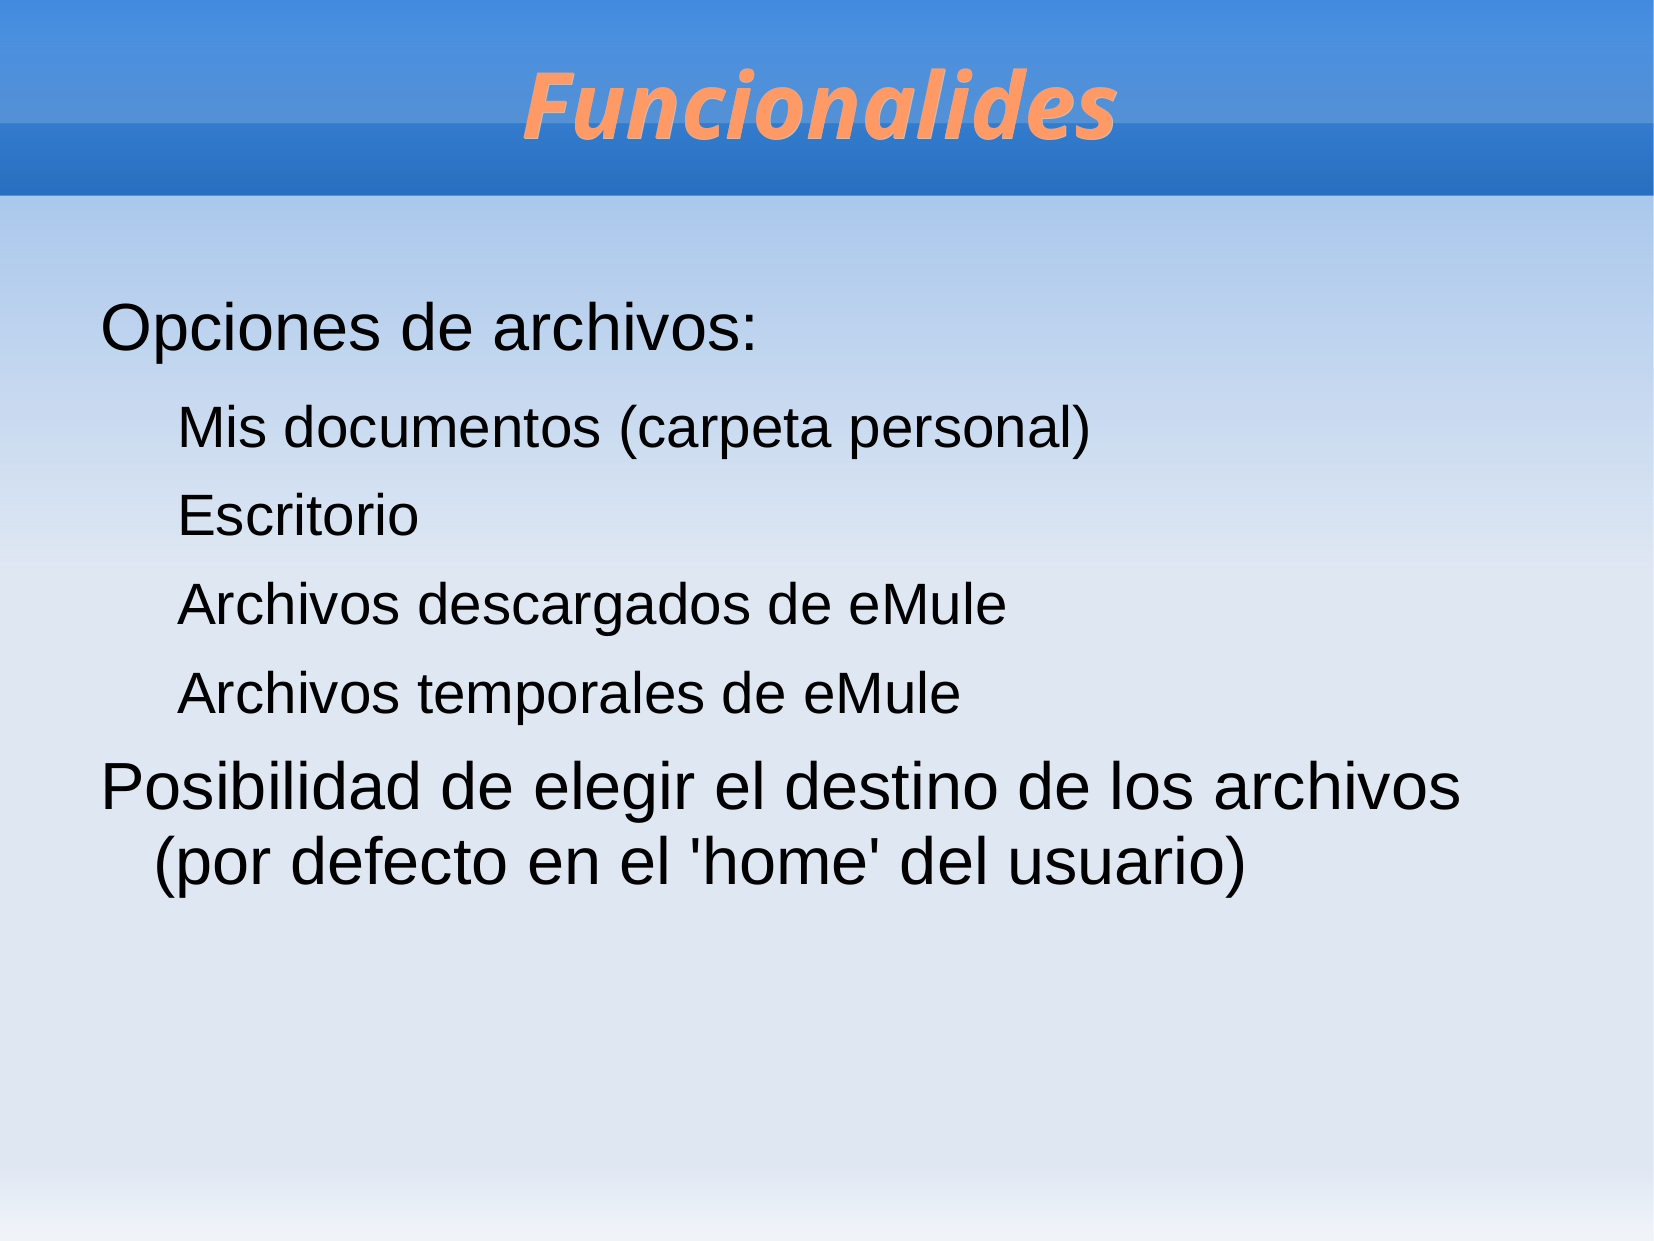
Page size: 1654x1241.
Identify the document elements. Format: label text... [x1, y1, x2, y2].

title Funcionalides [76, 7, 1565, 200]
picture [0, 0, 1654, 1241]
list Opciones de archivos: Mis documentos (carpeta personal) Escritorio Archivos descargados de eMule Archivos temporales de eMule Posibilidad de elegir el destino de los archivos (por defecto en el 'home' del usuario) [82, 290, 1571, 1094]
